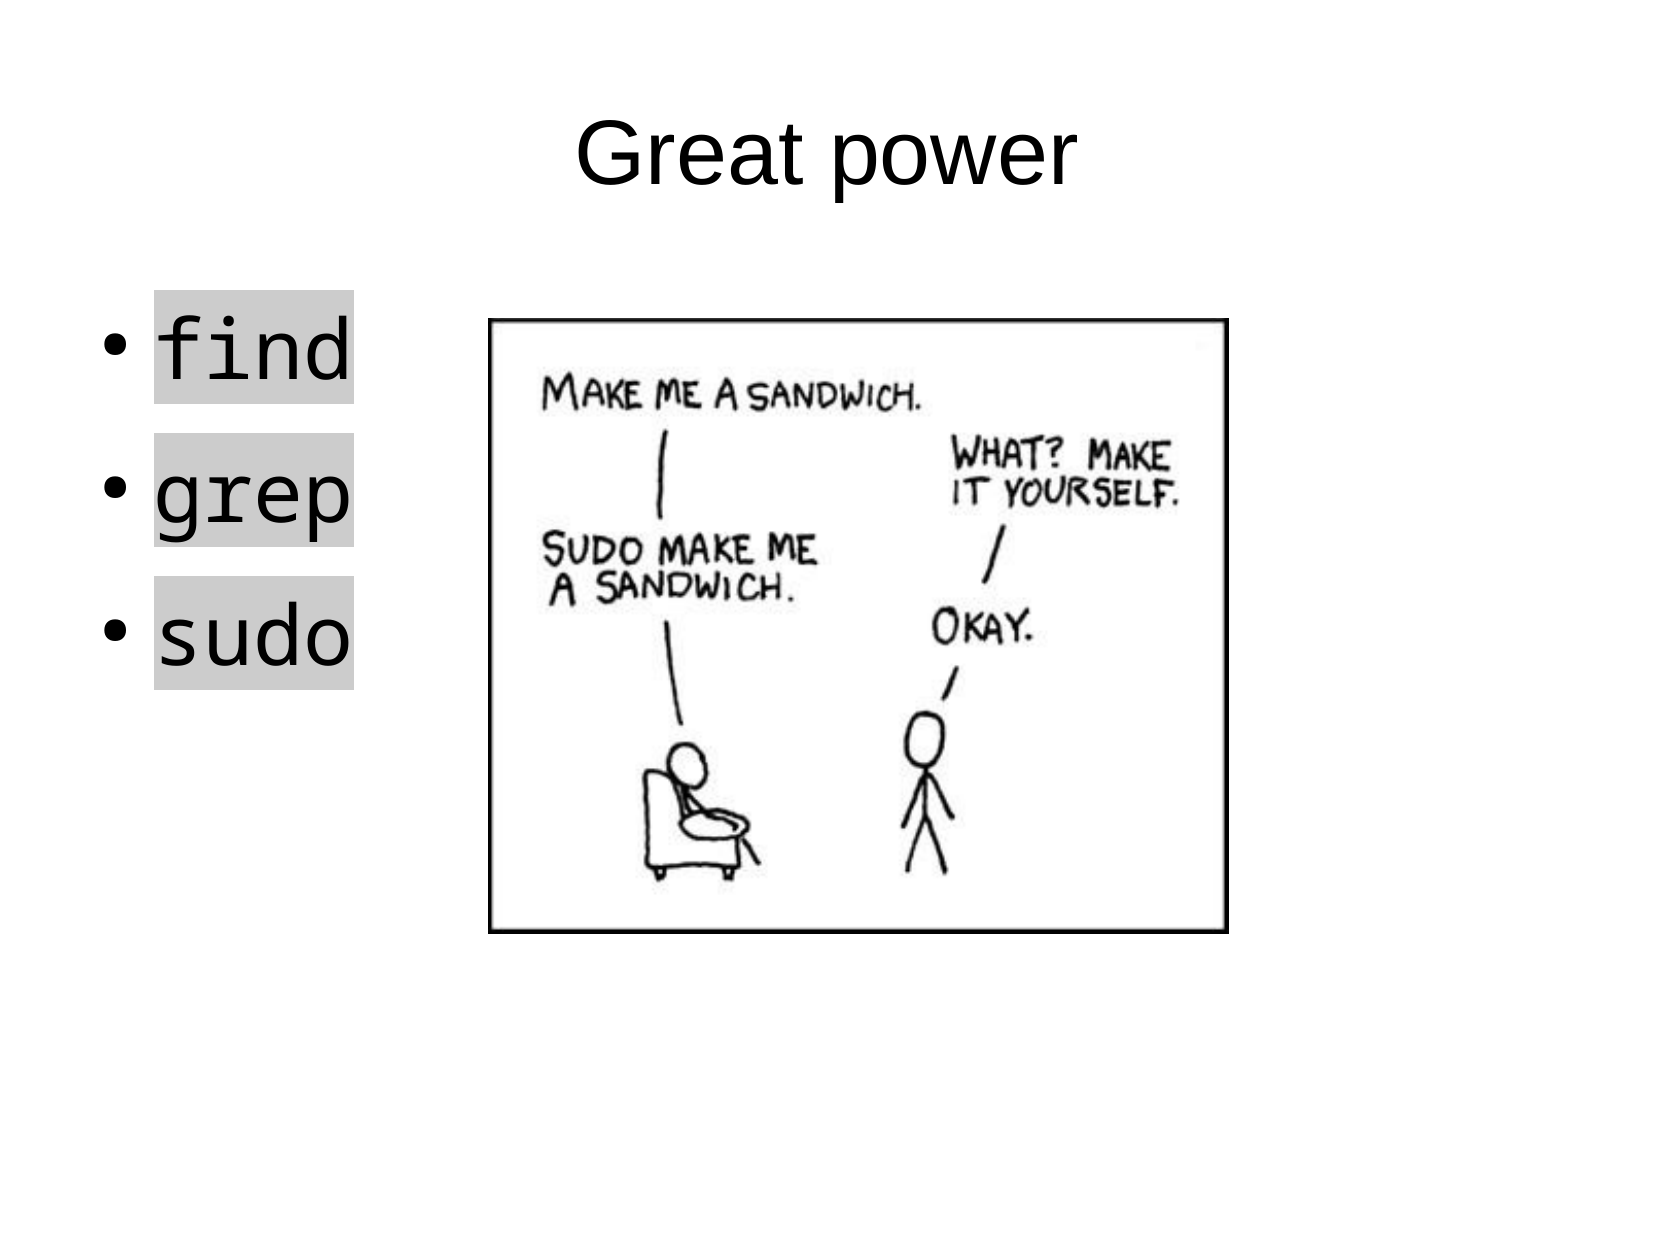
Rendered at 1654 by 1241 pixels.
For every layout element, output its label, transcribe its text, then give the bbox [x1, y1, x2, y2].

title Great power [82, 49, 1571, 257]
list find grep sudo [82, 290, 1571, 1010]
picture [488, 318, 1229, 934]
